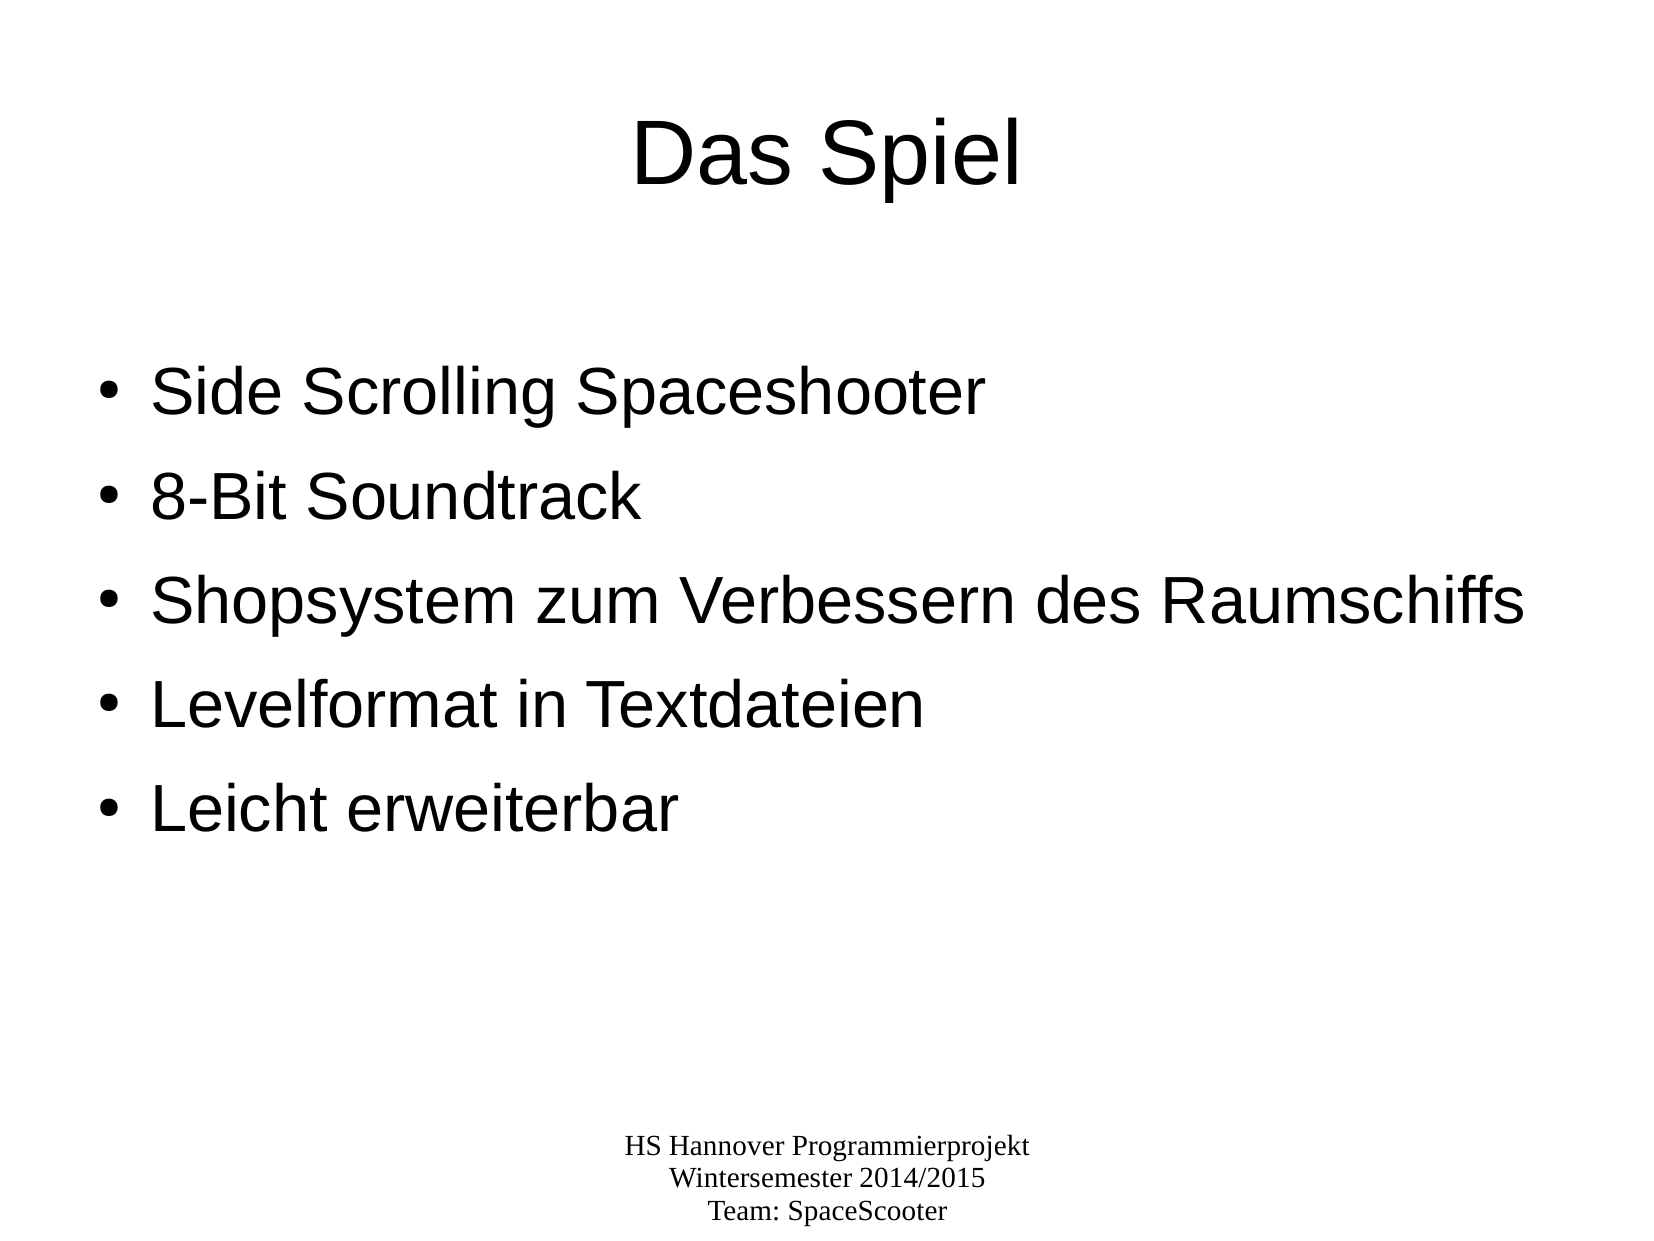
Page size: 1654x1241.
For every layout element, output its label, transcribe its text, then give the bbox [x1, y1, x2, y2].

title Das Spiel [82, 49, 1571, 257]
list Side Scrolling Spaceshooter 8-Bit Soundtrack Shopsystem zum Verbessern des Raumschiffs Levelformat in Textdateien Leicht erweiterbar [79, 354, 1535, 1074]
